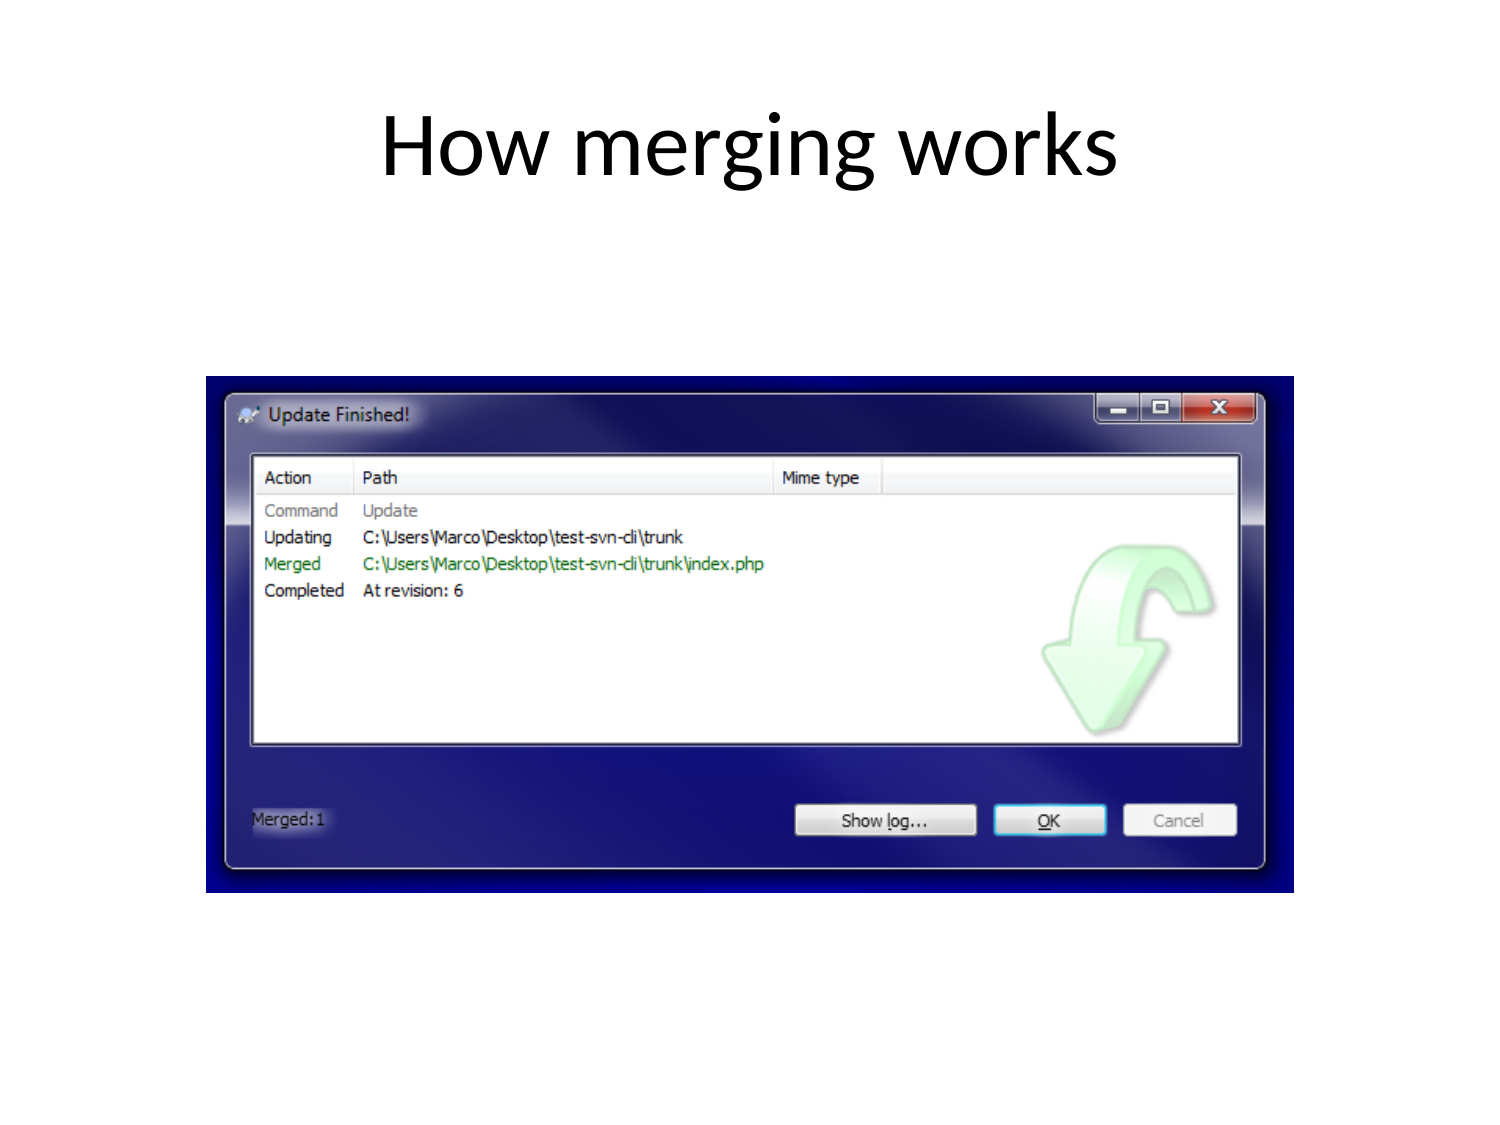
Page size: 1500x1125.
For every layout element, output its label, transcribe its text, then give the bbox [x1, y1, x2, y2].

picture [206, 376, 1294, 893]
title [75, 262, 1426, 1005]
title How merging works [75, 45, 1426, 233]
